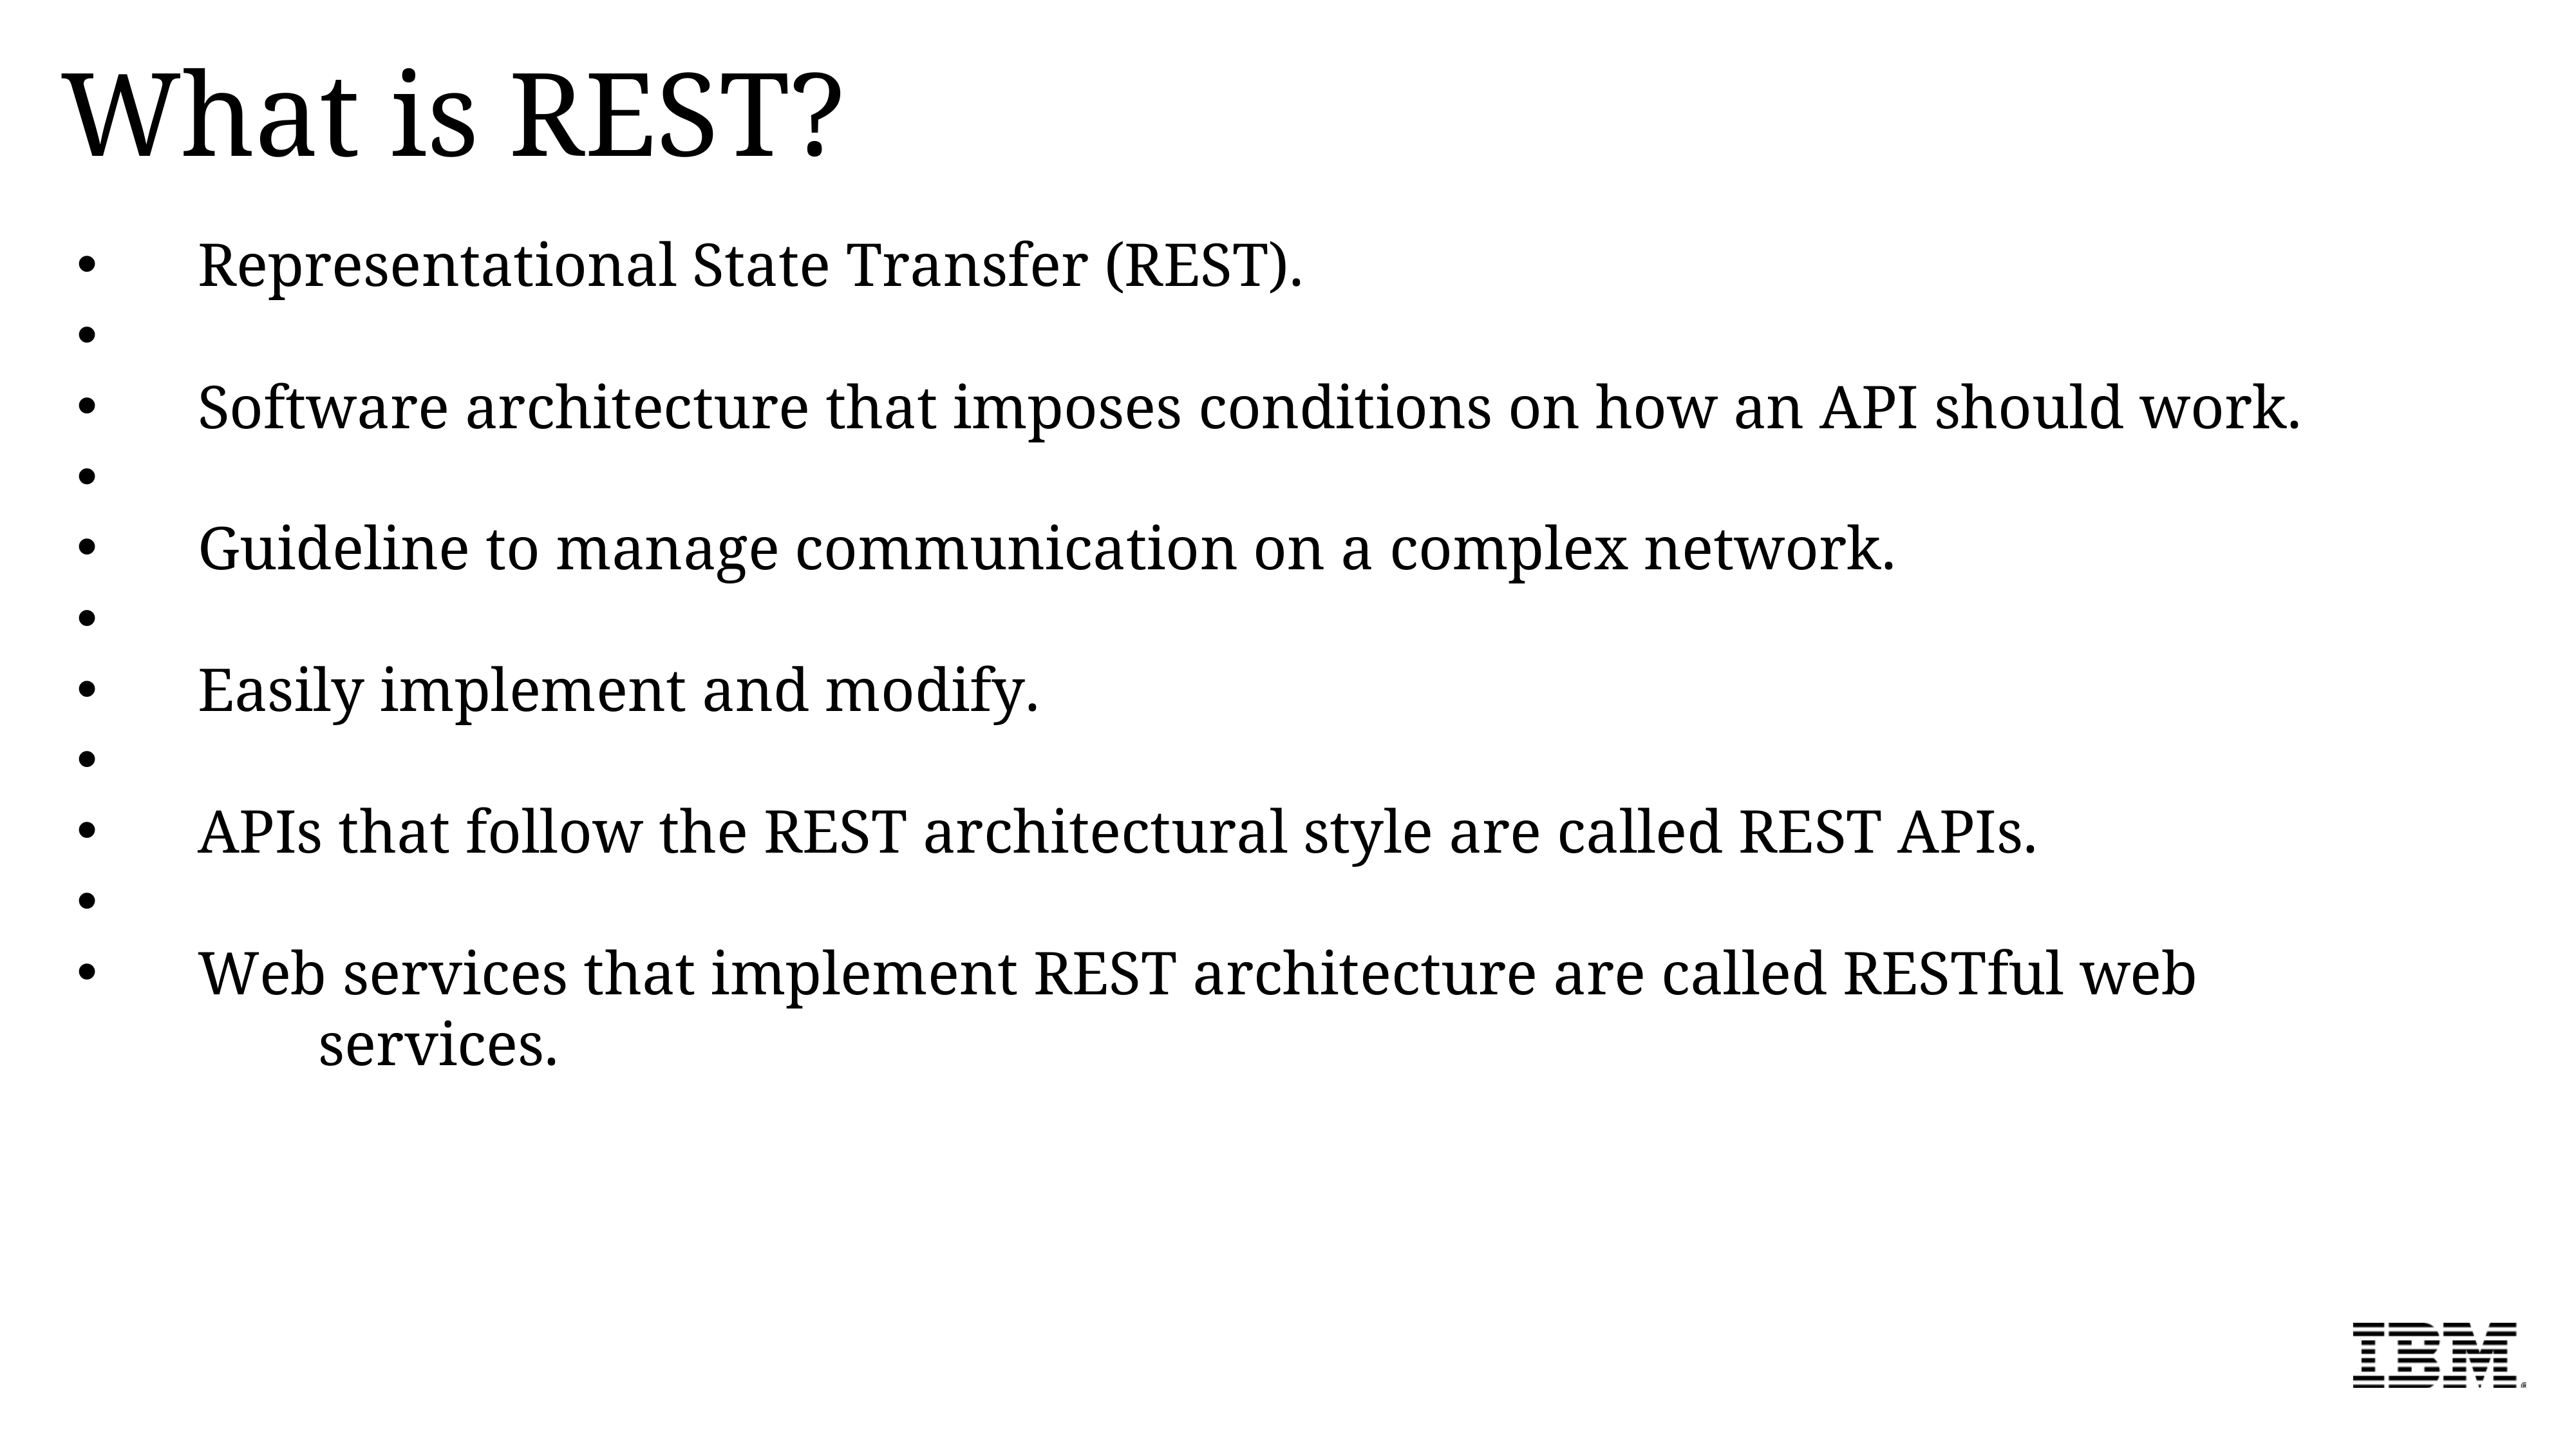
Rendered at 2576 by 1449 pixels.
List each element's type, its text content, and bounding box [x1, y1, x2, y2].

title What is REST? [61, 41, 1228, 211]
text_box Representational State Transfer (REST). Software architecture that imposes conditions on how an API should work. Guideline to manage communication on a complex network. Easily implement and modify. APIs that follow the REST architectural style are called REST APIs. Web services that implement REST architecture are called RESTful web services. [77, 227, 2382, 1209]
text_box [61, 211, 2448, 1209]
